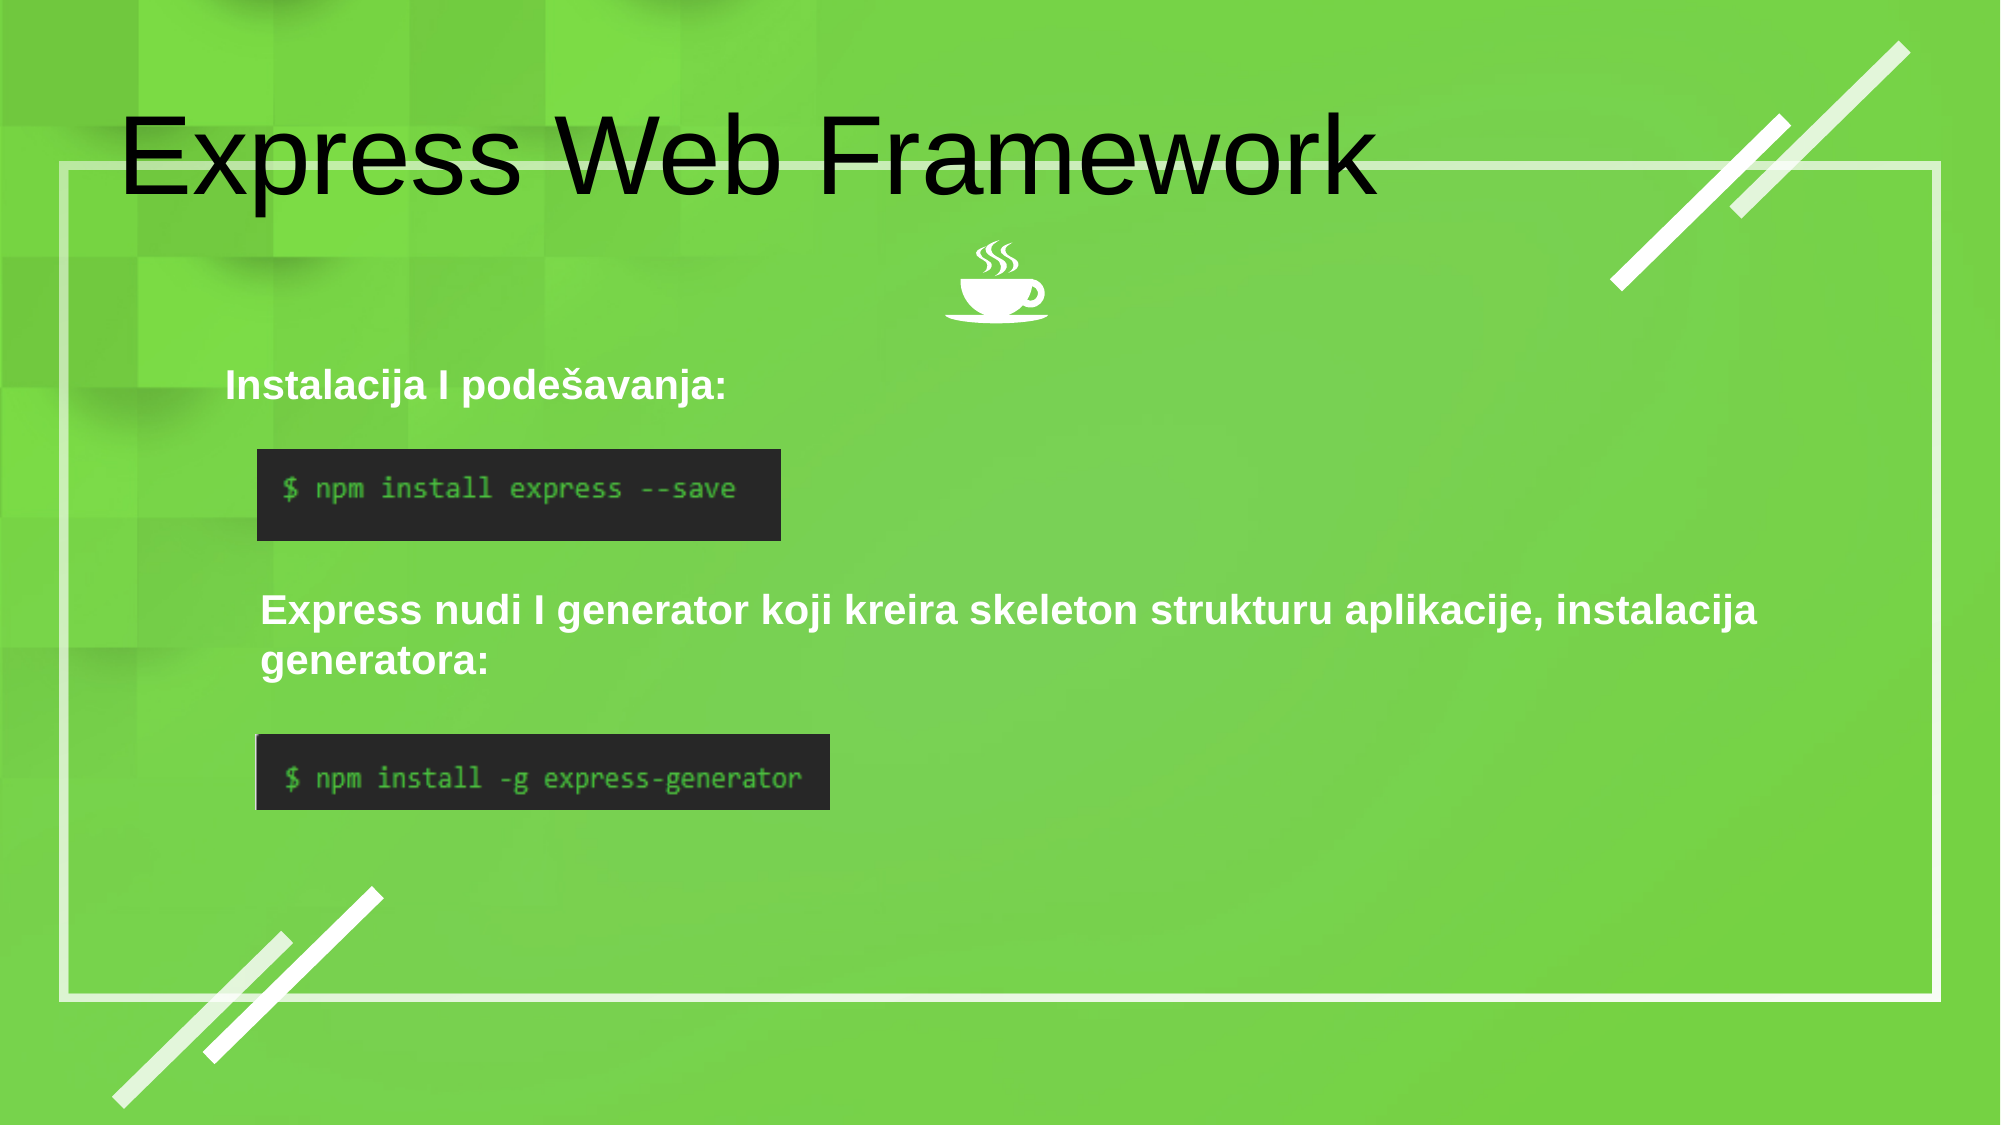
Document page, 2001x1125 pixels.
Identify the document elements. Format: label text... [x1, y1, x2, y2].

text_box [1000, 242, 1019, 273]
picture [0, 0, 2001, 1125]
text_box [944, 278, 1049, 324]
text_box Express Web Framework [102, 74, 1501, 225]
text_box Instalacija I podešavanja: [209, 350, 1773, 415]
text_box [59, 40, 1941, 1109]
text_box Express nudi I generator koji kreira skeleton strukturu aplikacije, instalacija generatora: [209, 525, 1773, 691]
text_box [976, 239, 1007, 277]
